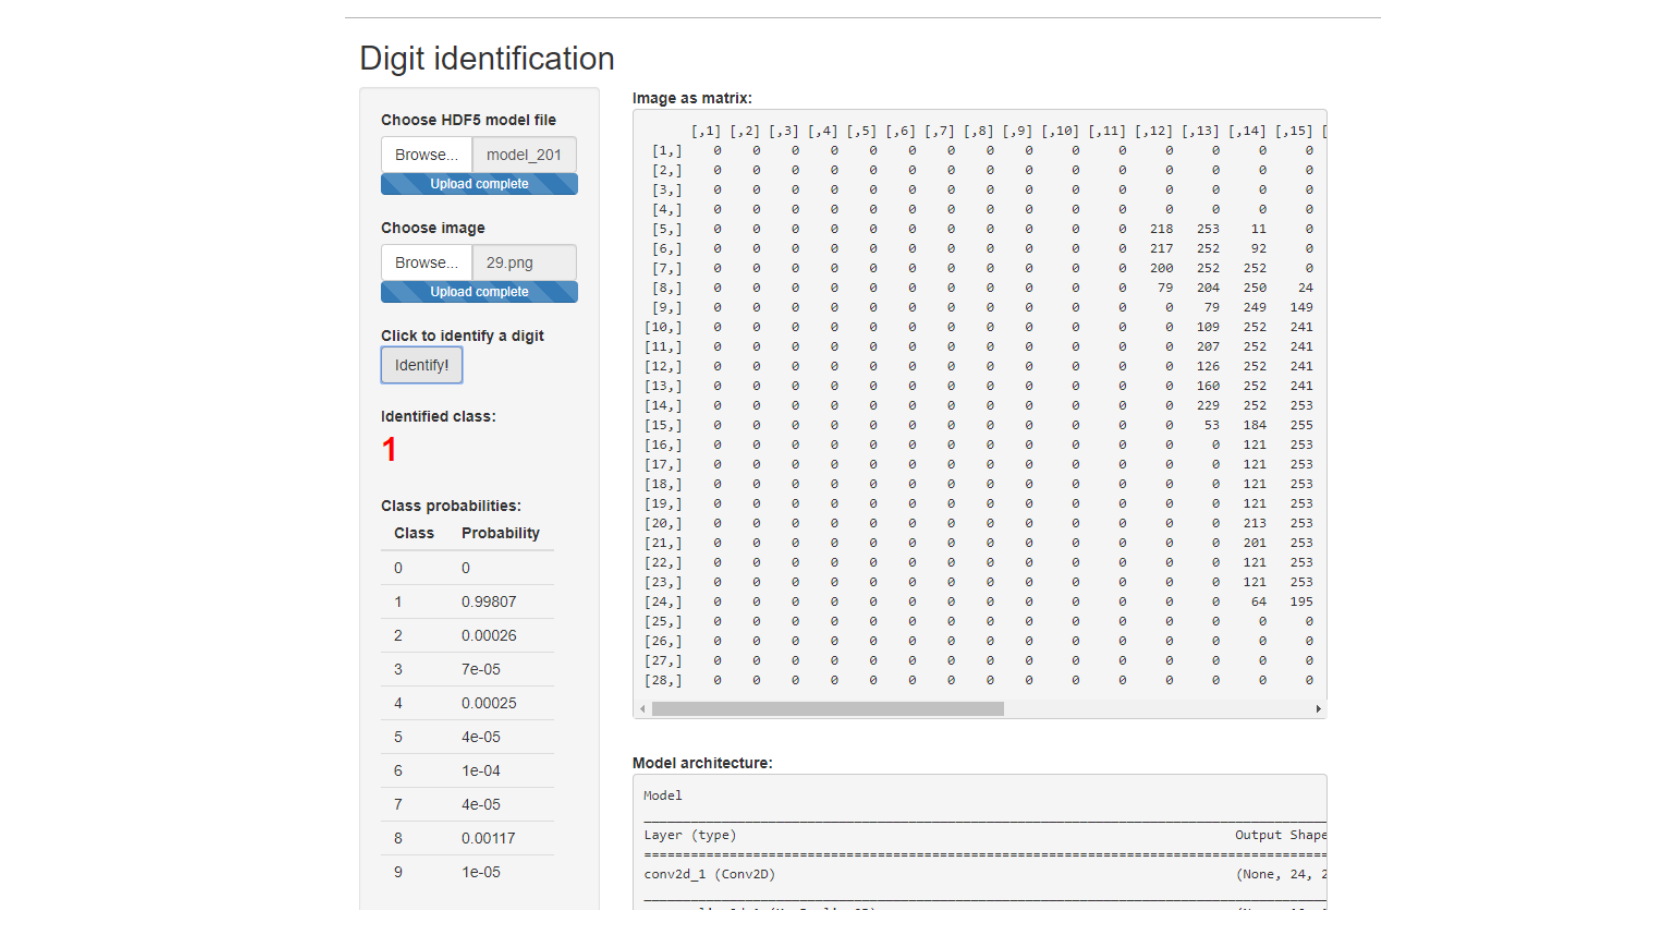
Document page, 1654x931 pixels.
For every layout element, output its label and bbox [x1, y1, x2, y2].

picture [345, 14, 1381, 910]
